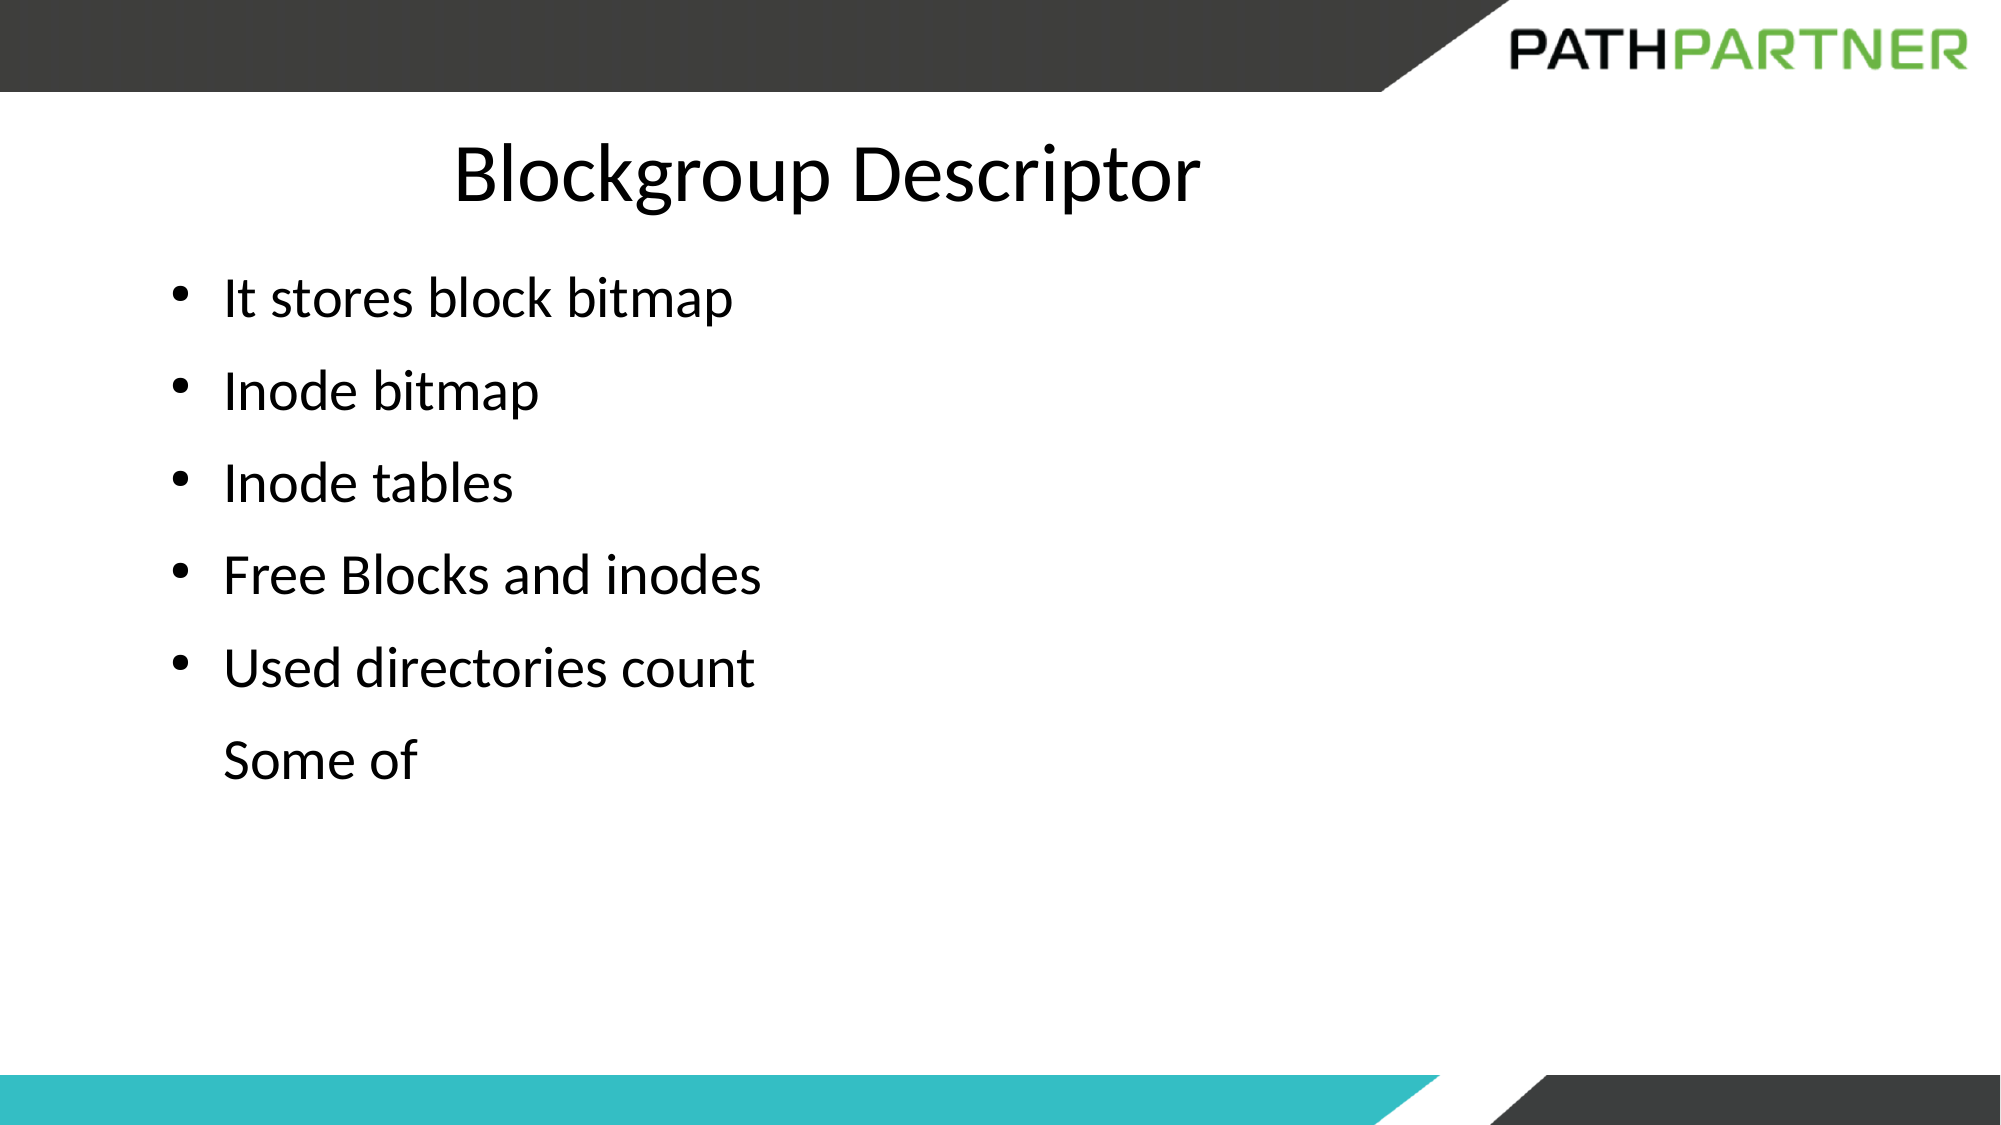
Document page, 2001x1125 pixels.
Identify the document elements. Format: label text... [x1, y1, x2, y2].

picture [0, 1075, 2001, 1125]
list It stores block bitmap Inode bitmap Inode tables Free Blocks and inodes Used directories count Some of [137, 259, 1863, 1014]
title Blockgroup Descriptor [137, 92, 1863, 259]
picture [0, 0, 2000, 92]
